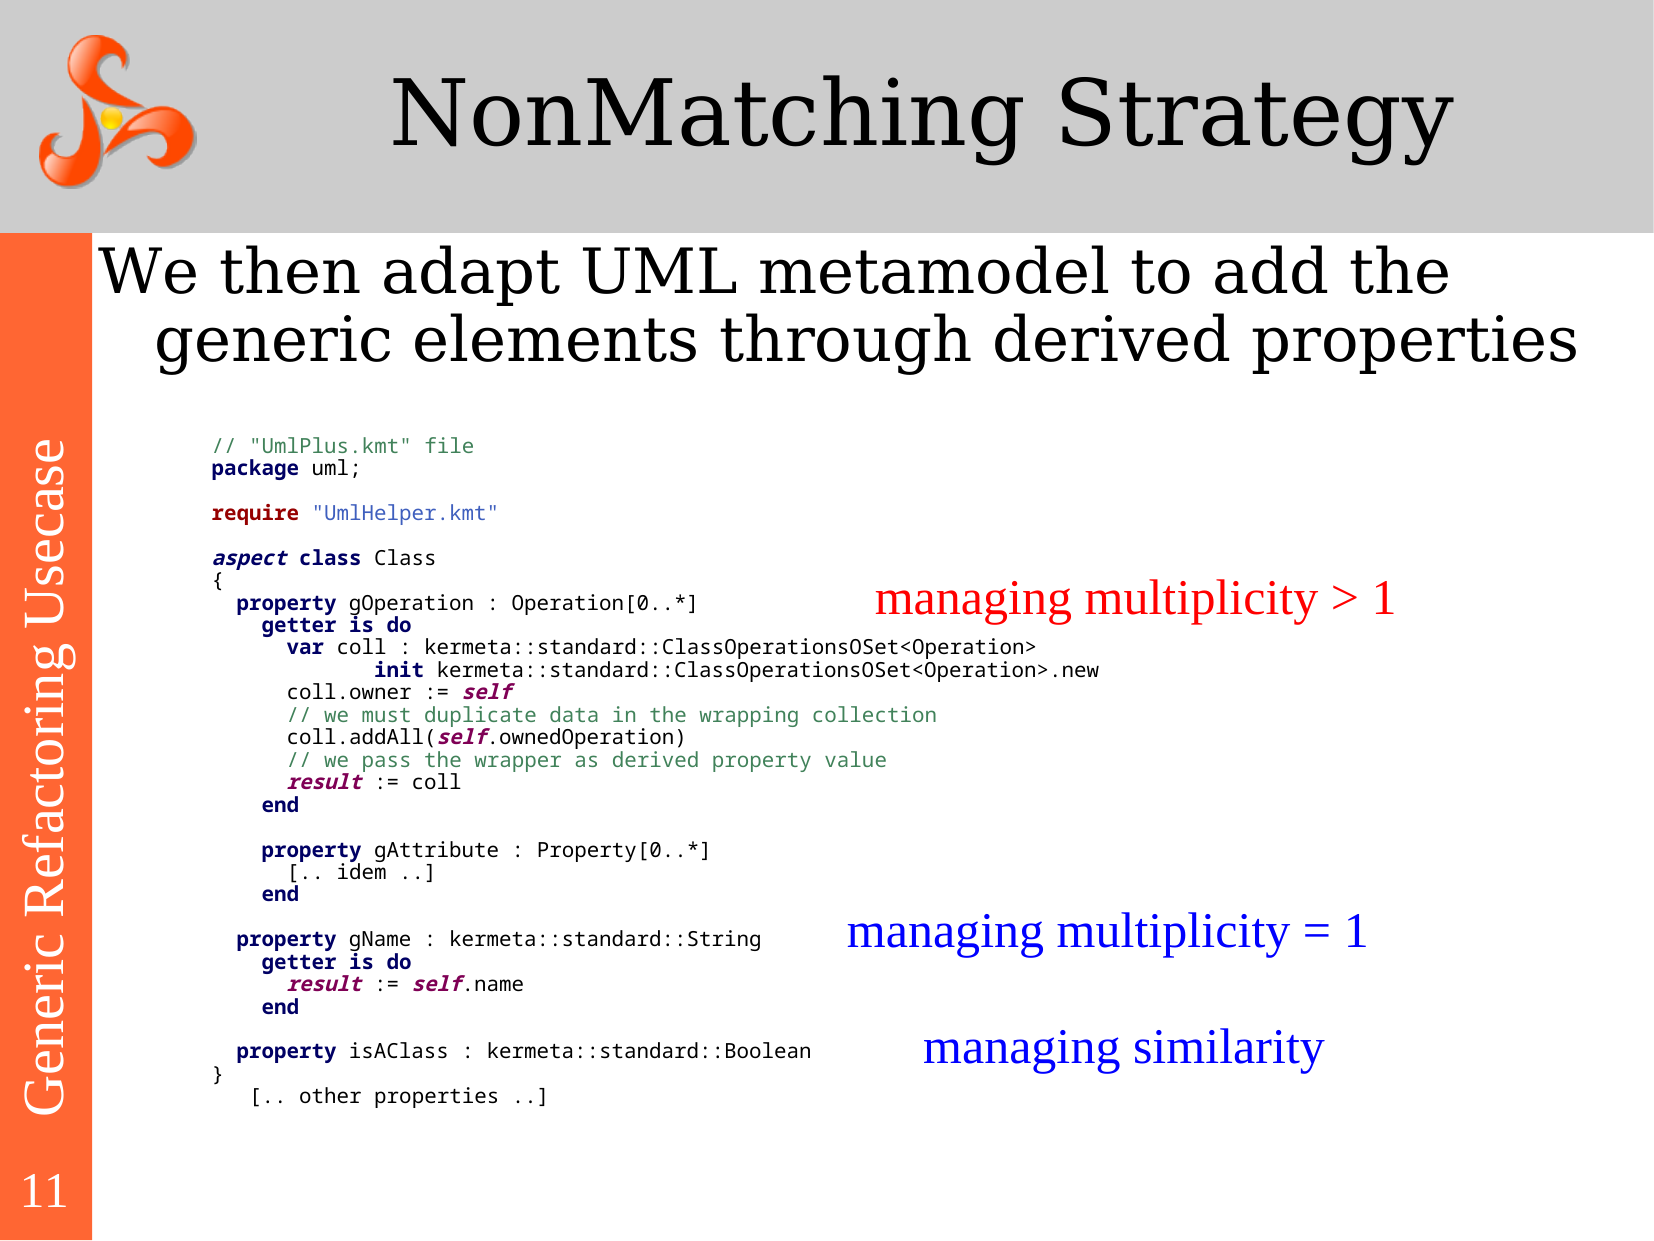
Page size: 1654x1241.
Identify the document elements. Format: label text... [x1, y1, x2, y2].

text_box managing similarity [833, 1013, 1341, 1083]
title NonMatching Strategy [226, 16, 1618, 215]
text_box managing multiplicity = 1 [757, 896, 1385, 966]
picture [39, 35, 197, 189]
text_box Generic Refactoring Usecase [12, 259, 76, 1118]
text_box managing multiplicity > 1 [785, 564, 1413, 634]
text_box // "UmlPlus.kmt" file package uml; require "UmlHelper.kmt" aspect class Class { property gOperation : Operation[0..*] getter is do var coll : kermeta::standard::ClassOperationsOSet<Operation> init kermeta::standard::ClassOperationsOSet<Operation>.new coll.owner := self // we must duplicate data in the wrapping collection coll.addAll(self.ownedOperation) // we pass the wrapper as derived property value result := coll end property gAttribute : Property[0..*] [.. idem ..] end property gName : kermeta::standard::String getter is do result := self.name end property isAClass : kermeta::standard::Boolean } [.. other properties ..] [196, 427, 1183, 1124]
list We then adapt UML metamodel to add the generic elements through derived properties [98, 239, 1640, 415]
